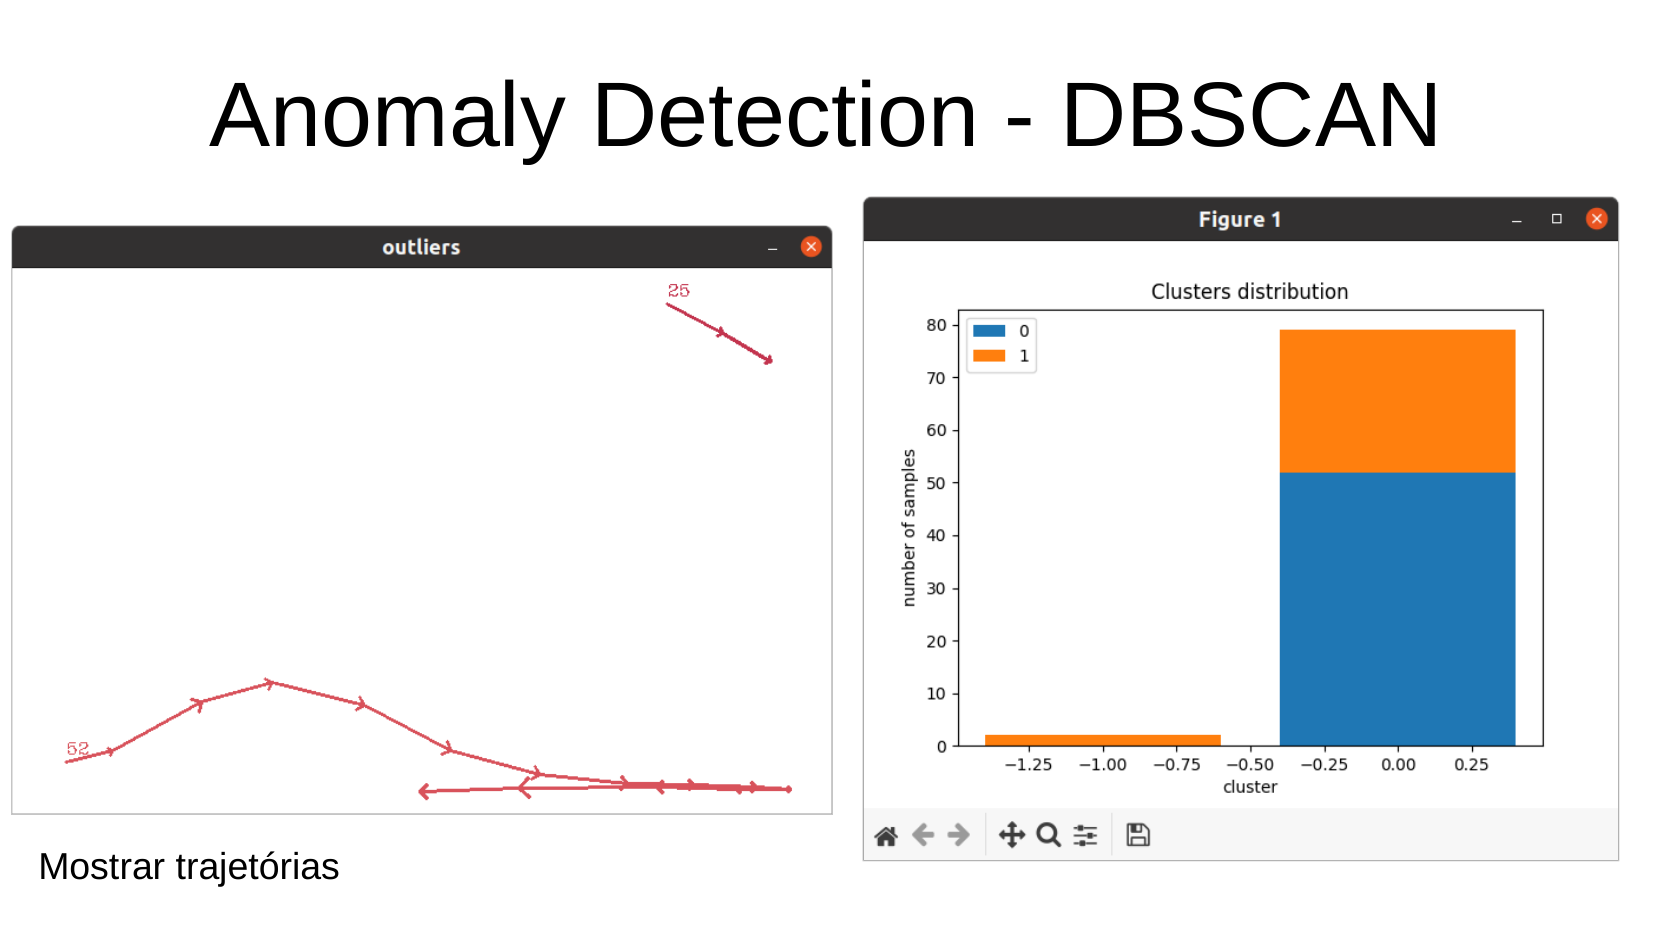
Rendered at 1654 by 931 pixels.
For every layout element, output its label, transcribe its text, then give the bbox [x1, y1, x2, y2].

text_box Mostrar trajetórias [23, 838, 461, 896]
picture [852, 188, 1630, 872]
title Anomaly Detection - DBSCAN [82, 37, 1571, 193]
picture [11, 225, 833, 815]
